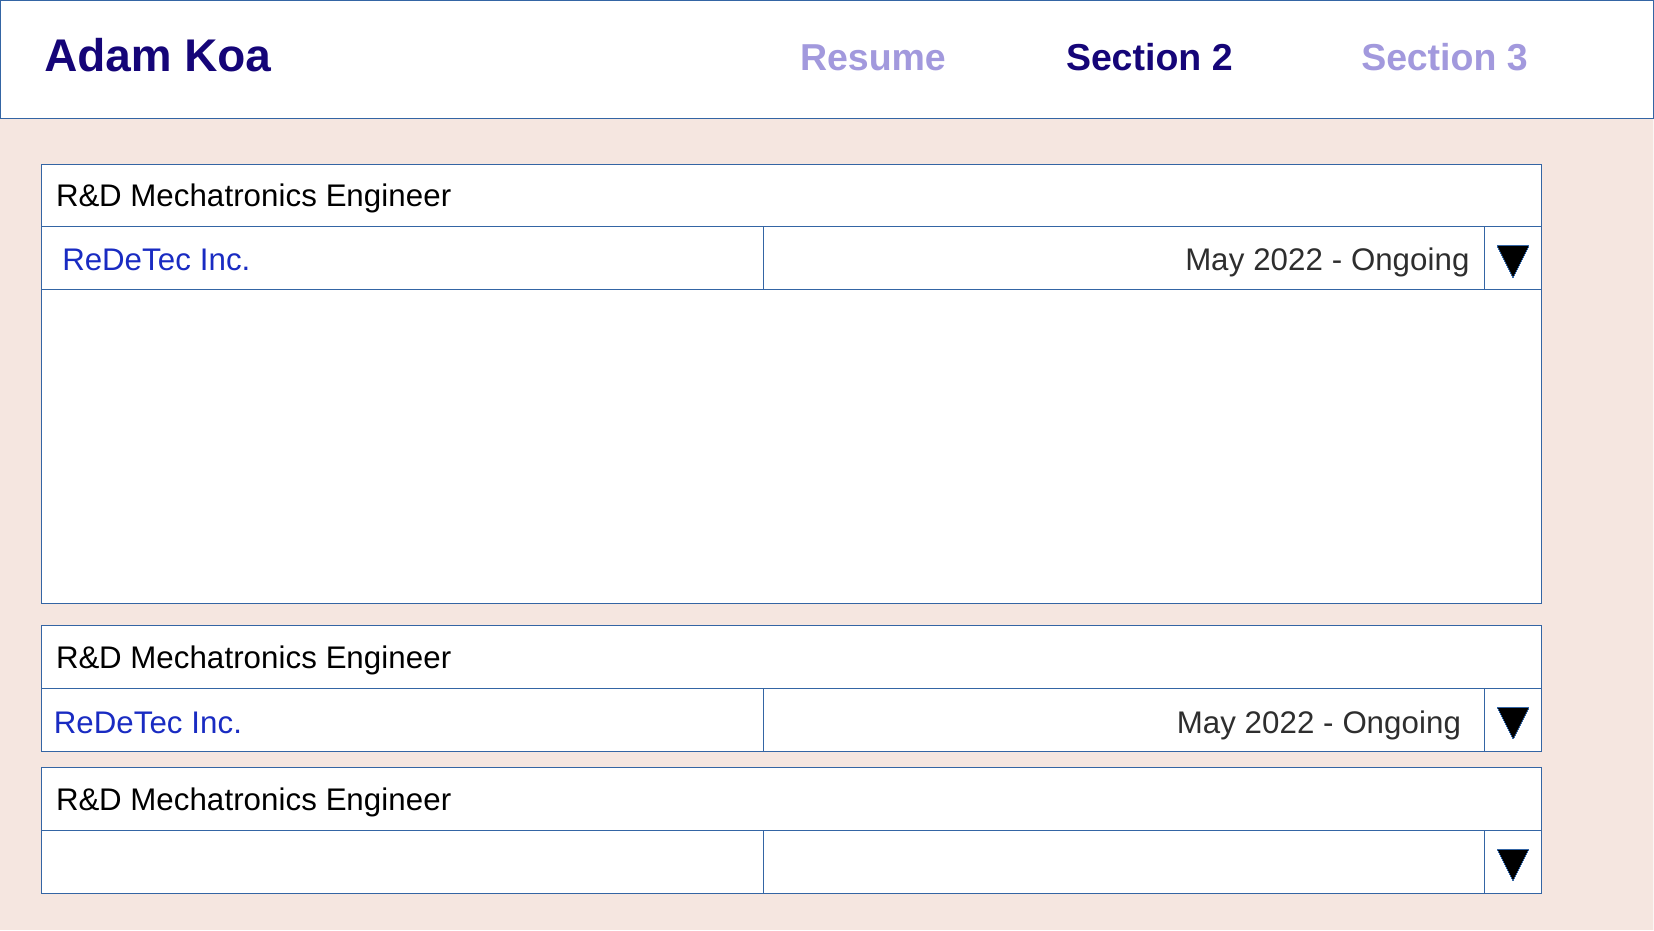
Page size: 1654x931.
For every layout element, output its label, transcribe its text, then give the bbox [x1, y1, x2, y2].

text_box [322, 625, 1542, 752]
text_box ReDeTec Inc. [39, 678, 322, 768]
text_box Section 2 [1051, 29, 1317, 87]
text_box ReDeTec Inc. [47, 214, 331, 304]
text_box May 2022 - Ongoing [1076, 214, 1485, 304]
text_box Adam Koa [29, 22, 296, 89]
text_box [41, 767, 1542, 894]
text_box [41, 164, 1542, 604]
text_box [0, 0, 1654, 119]
text_box R&D Mechatronics Engineer [41, 164, 638, 226]
text_box R&D Mechatronics Engineer [41, 625, 638, 688]
text_box R&D Mechatronics Engineer [41, 767, 638, 830]
text_box May 2022 - Ongoing [1068, 678, 1477, 767]
text_box Section 3 [1346, 29, 1613, 87]
text_box Resume [785, 29, 1051, 87]
